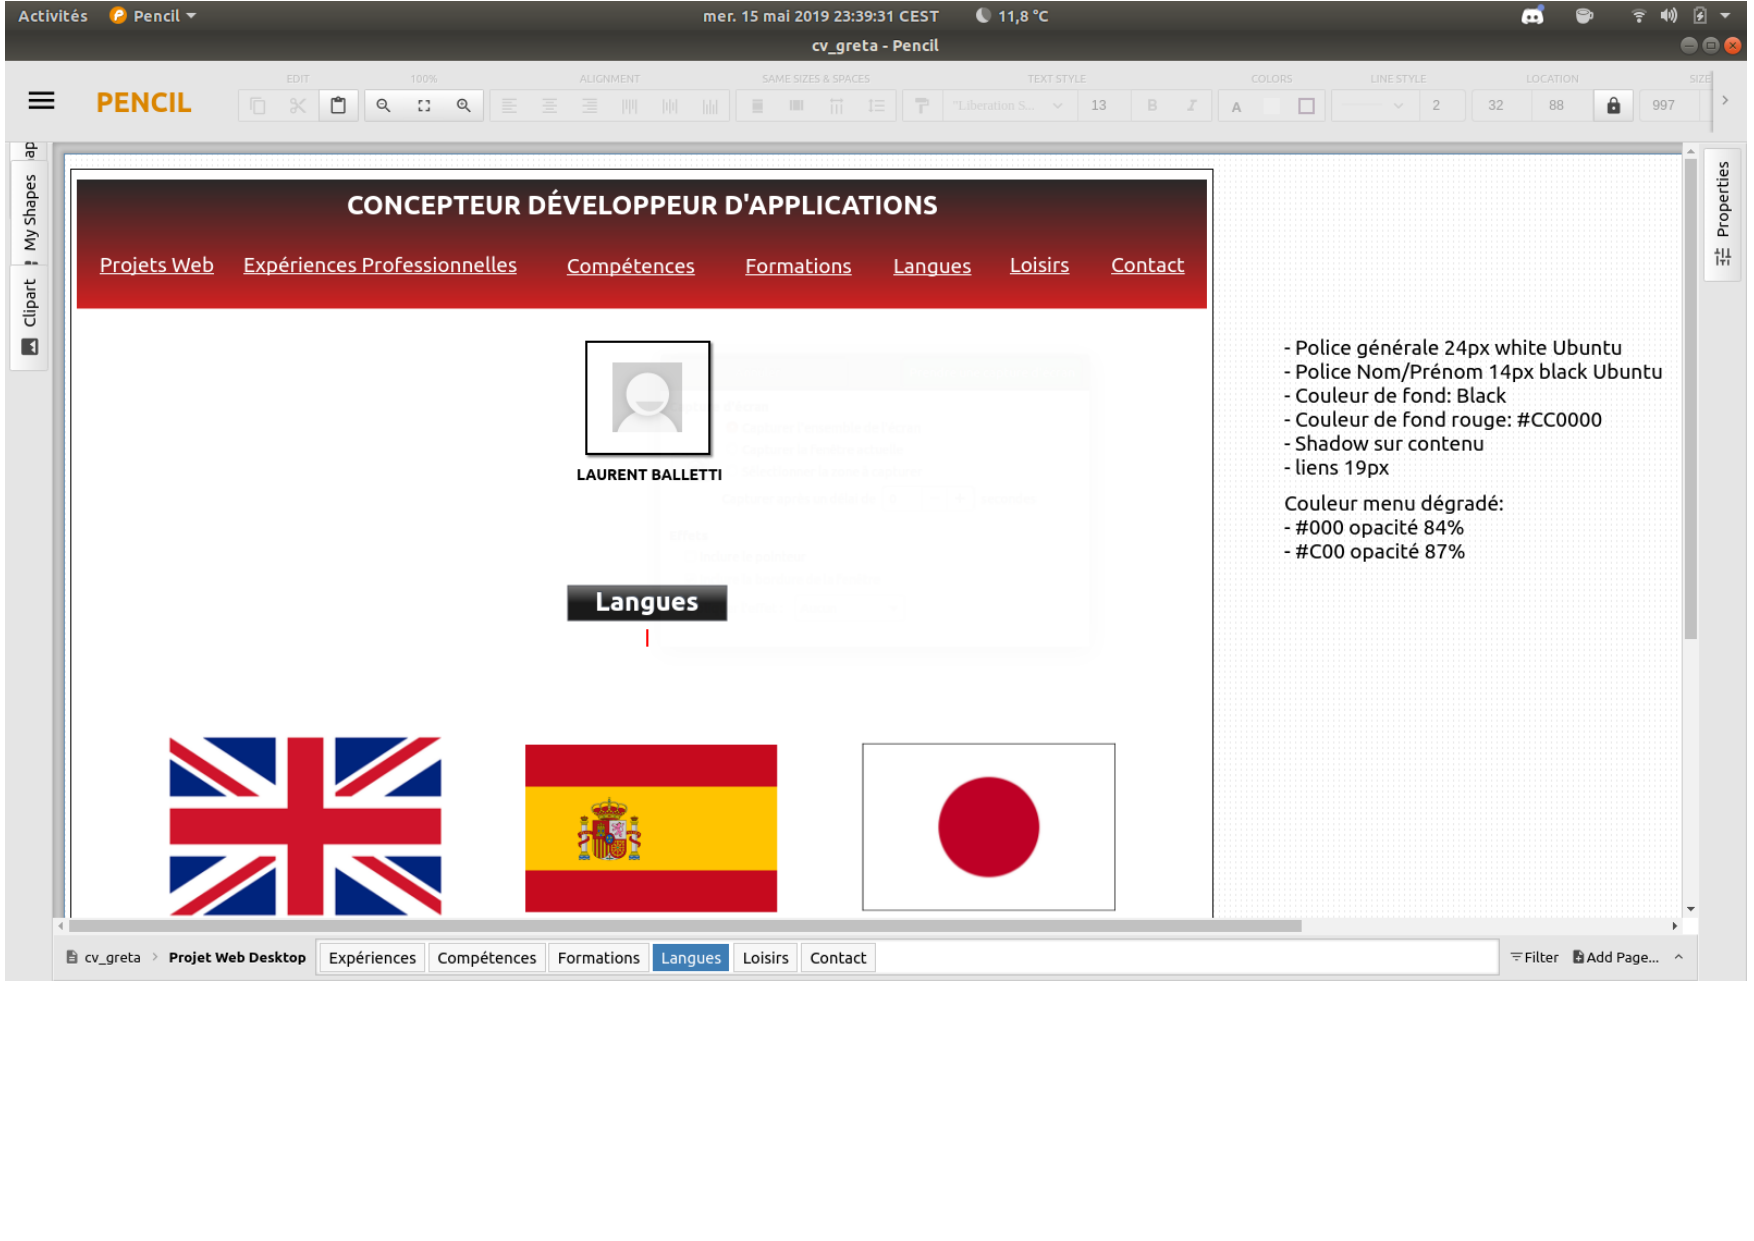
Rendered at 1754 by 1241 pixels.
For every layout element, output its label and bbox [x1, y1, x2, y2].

picture [5, 1, 1747, 981]
